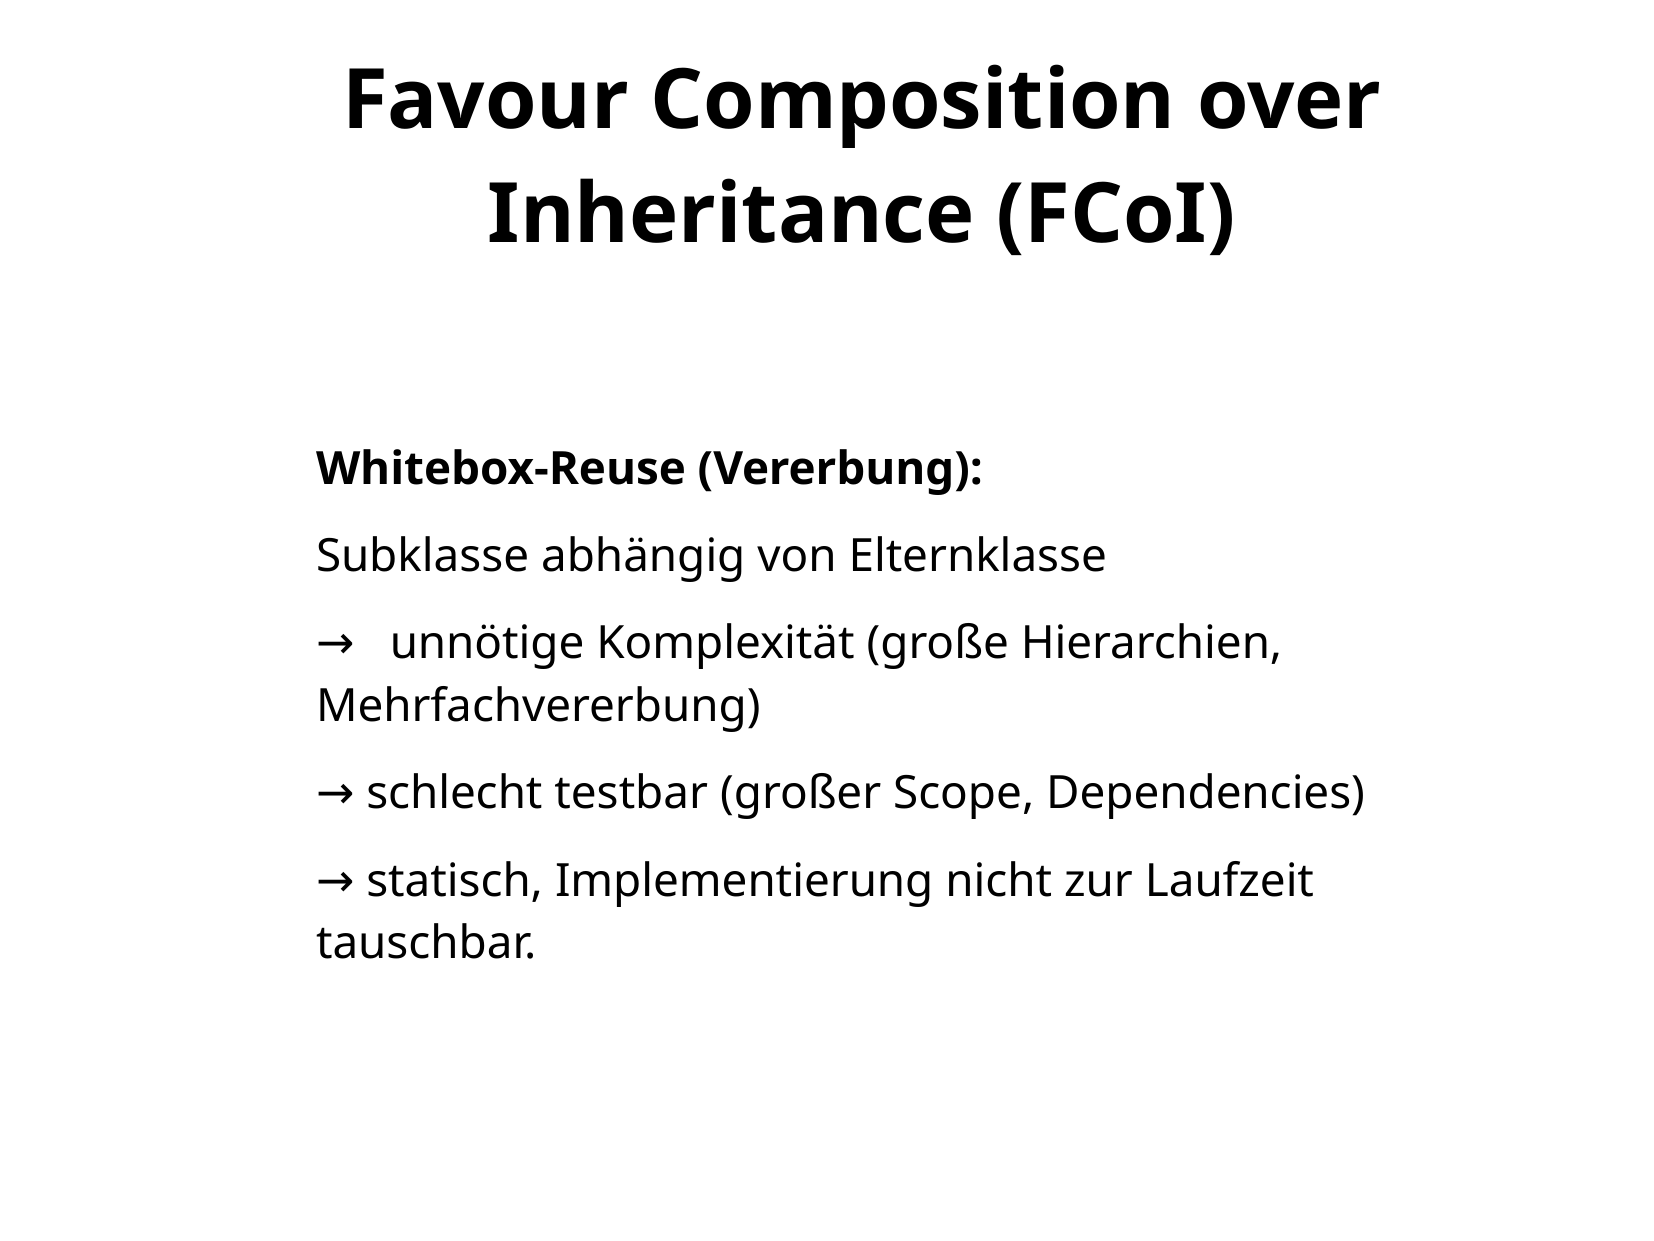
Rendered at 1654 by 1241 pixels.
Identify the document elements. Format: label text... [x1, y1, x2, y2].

title Favour Composition over Inheritance (FCoI) [82, 48, 1571, 258]
text_box Whitebox-Reuse (Vererbung): Subklasse abhängig von Elternklasse → unnötige Komplexität (große Hierarchien, Mehrfachvererbung) → schlecht testbar (großer Scope, Dependencies) → statisch, Implementierung nicht zur Laufzeit tauschbar. [301, 427, 1512, 1002]
